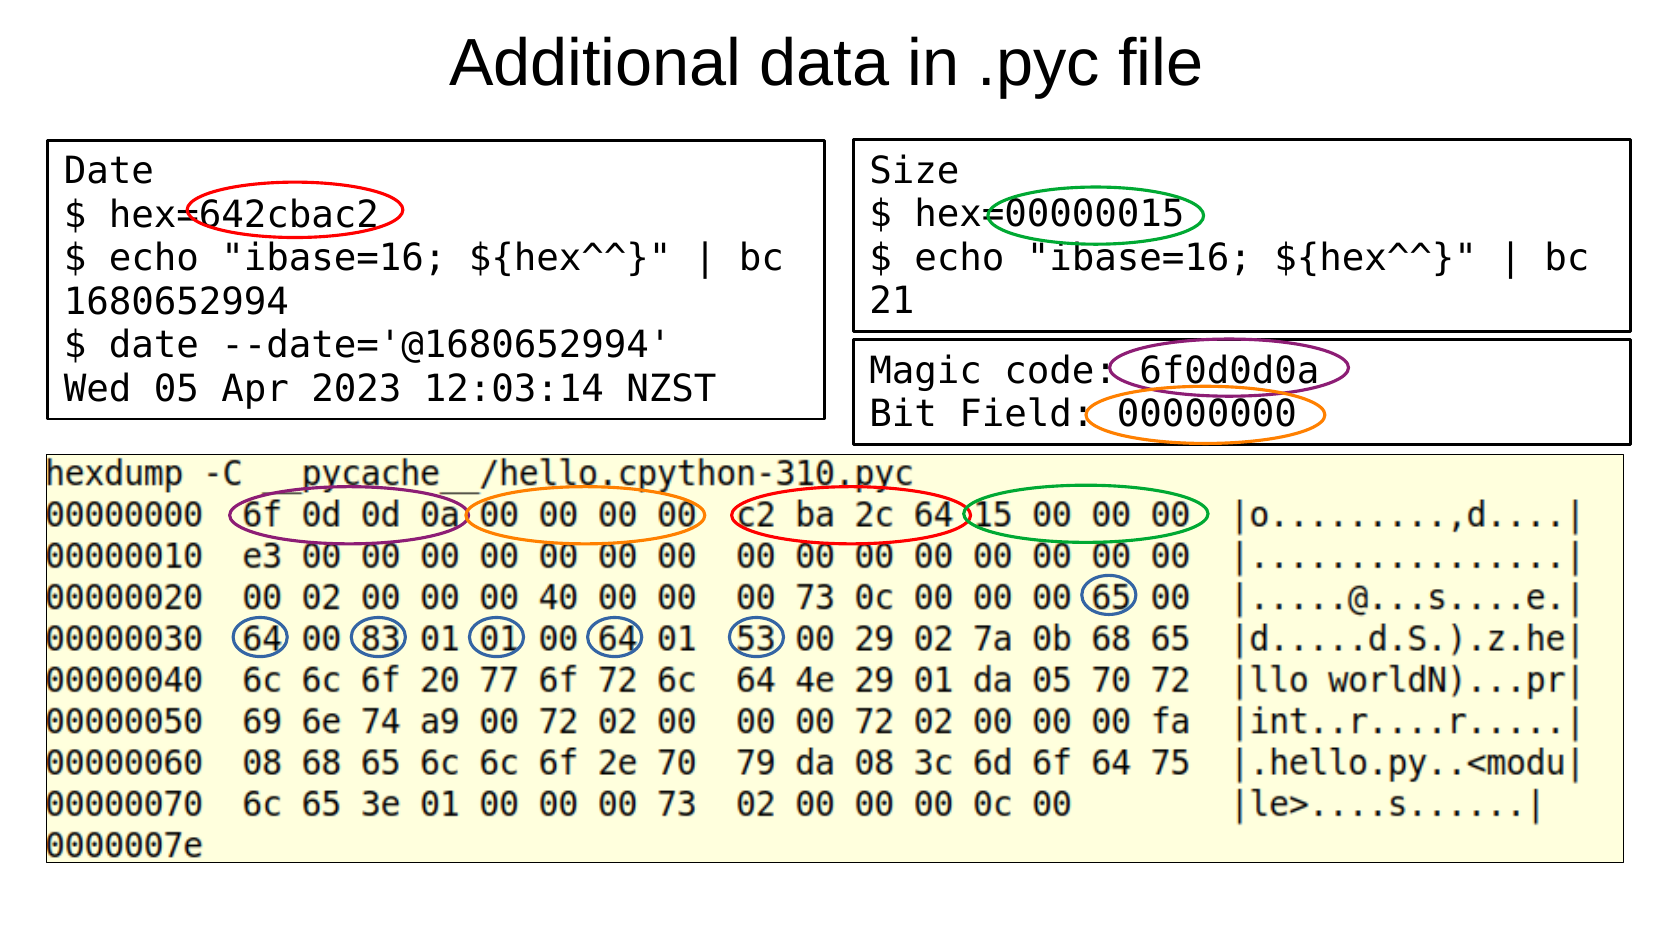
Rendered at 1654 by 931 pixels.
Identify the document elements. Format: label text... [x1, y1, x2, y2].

text_box Date $ hex=642cbac2 $ echo "ibase=16; ${hex^^}" | bc 1680652994 $ date --date='@1680652994' Wed 05 Apr 2023 12:03:14 NZST [47, 140, 825, 419]
text_box [987, 187, 1204, 245]
text_box Magic code: 6f0d0d0a Bit Field: 00000000 [853, 339, 1631, 445]
title Additional data in .pyc file [82, 24, 1571, 100]
text_box [731, 485, 1209, 544]
text_box [1085, 339, 1349, 444]
text_box [233, 617, 288, 657]
text_box [351, 617, 406, 657]
text_box [229, 486, 705, 544]
picture [47, 455, 1623, 863]
text_box [729, 617, 784, 657]
text_box [187, 182, 403, 238]
text_box [1081, 575, 1136, 615]
text_box Size $ hex=00000015 $ echo "ibase=16; ${hex^^}" | bc 21 [853, 139, 1631, 332]
text_box [587, 617, 642, 657]
text_box [469, 617, 524, 657]
